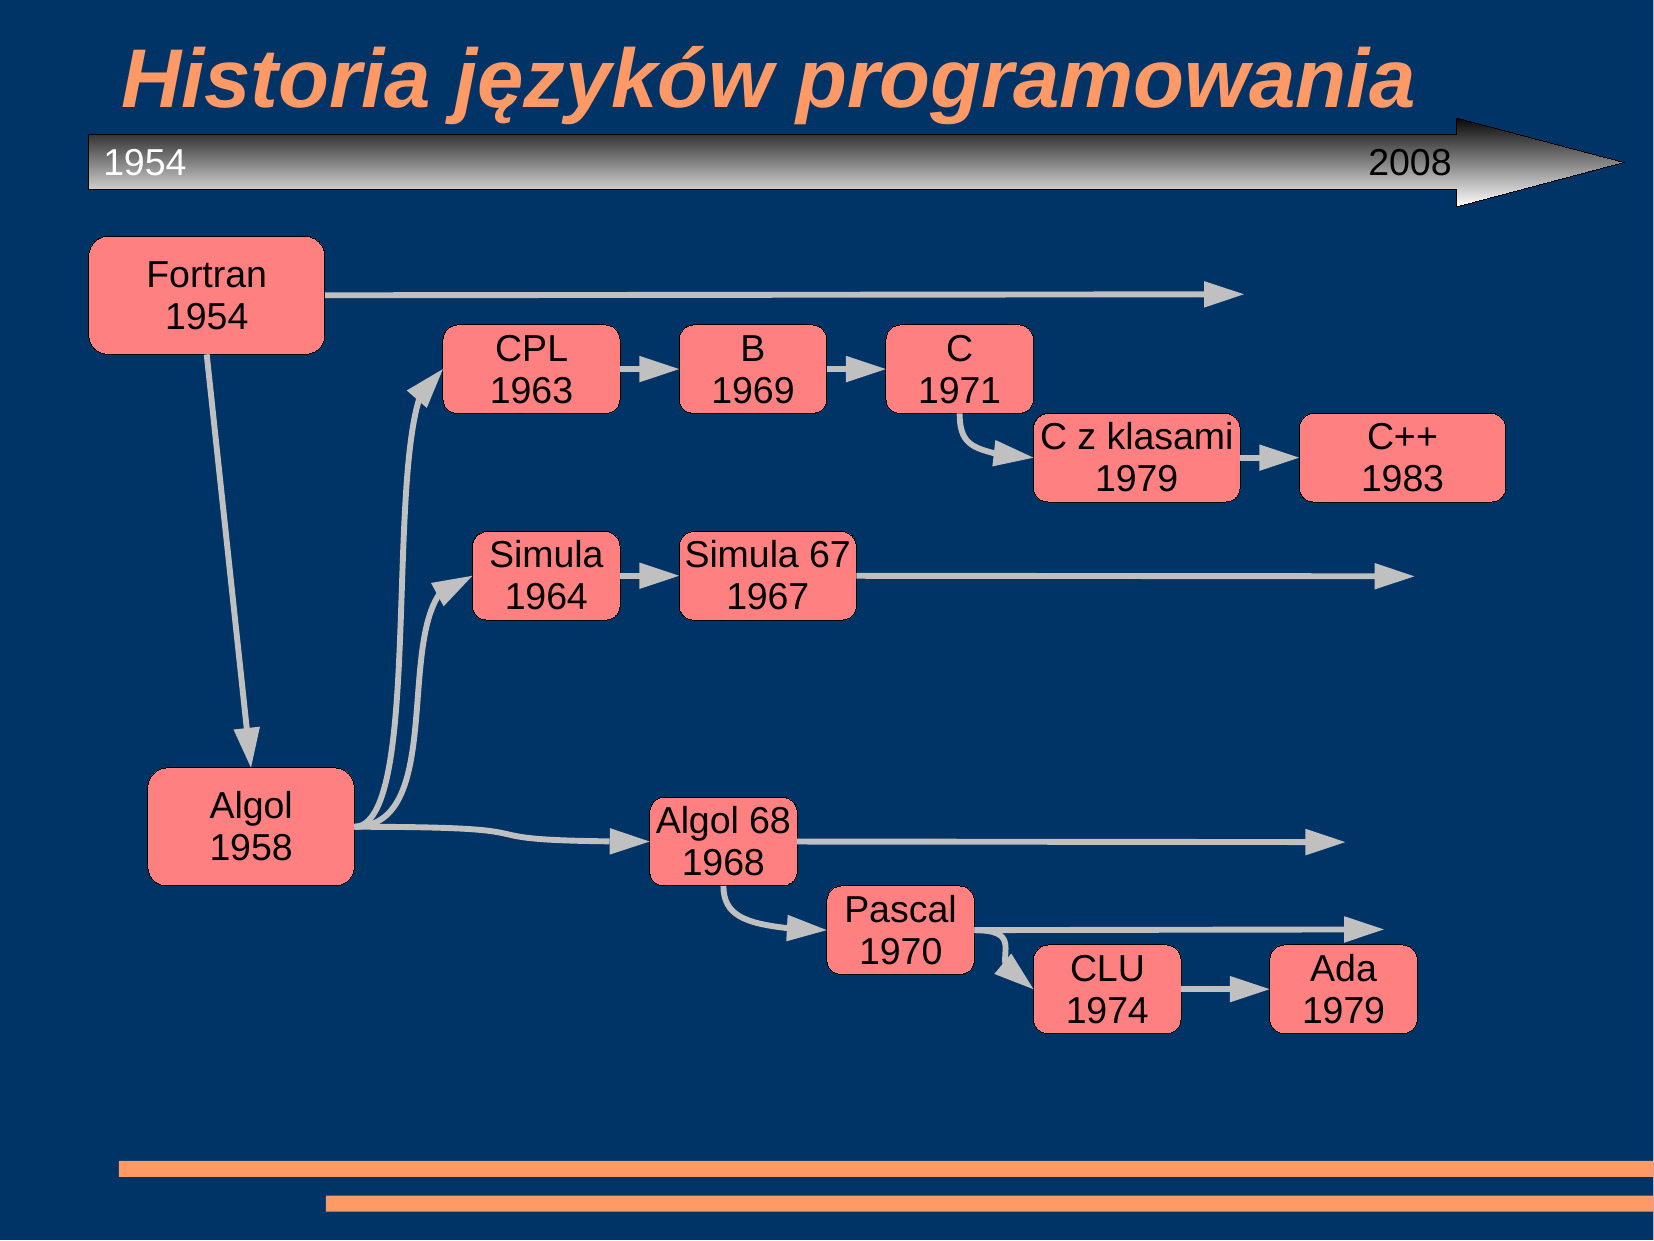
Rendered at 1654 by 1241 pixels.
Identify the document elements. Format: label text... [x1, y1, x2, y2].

text_box Ada 1979 [1269, 944, 1418, 1034]
text_box CPL 1963 [442, 324, 621, 414]
text_box C 1971 [885, 324, 1034, 414]
text_box C z klasami 1979 [1033, 413, 1241, 503]
text_box Simula 1964 [472, 531, 621, 621]
text_box Algol 68 1968 [649, 797, 798, 886]
text_box 1954 2008 [88, 118, 1625, 207]
text_box CLU 1974 [1033, 944, 1182, 1034]
text_box Fortran 1954 [88, 236, 325, 355]
text_box Simula 67 1967 [679, 531, 857, 621]
text_box Algol 1958 [147, 767, 355, 886]
text_box B 1969 [679, 324, 827, 414]
text_box Pascal 1970 [826, 885, 975, 975]
text_box C++ 1983 [1299, 413, 1506, 503]
title Historia języków programowania [121, 32, 1447, 126]
